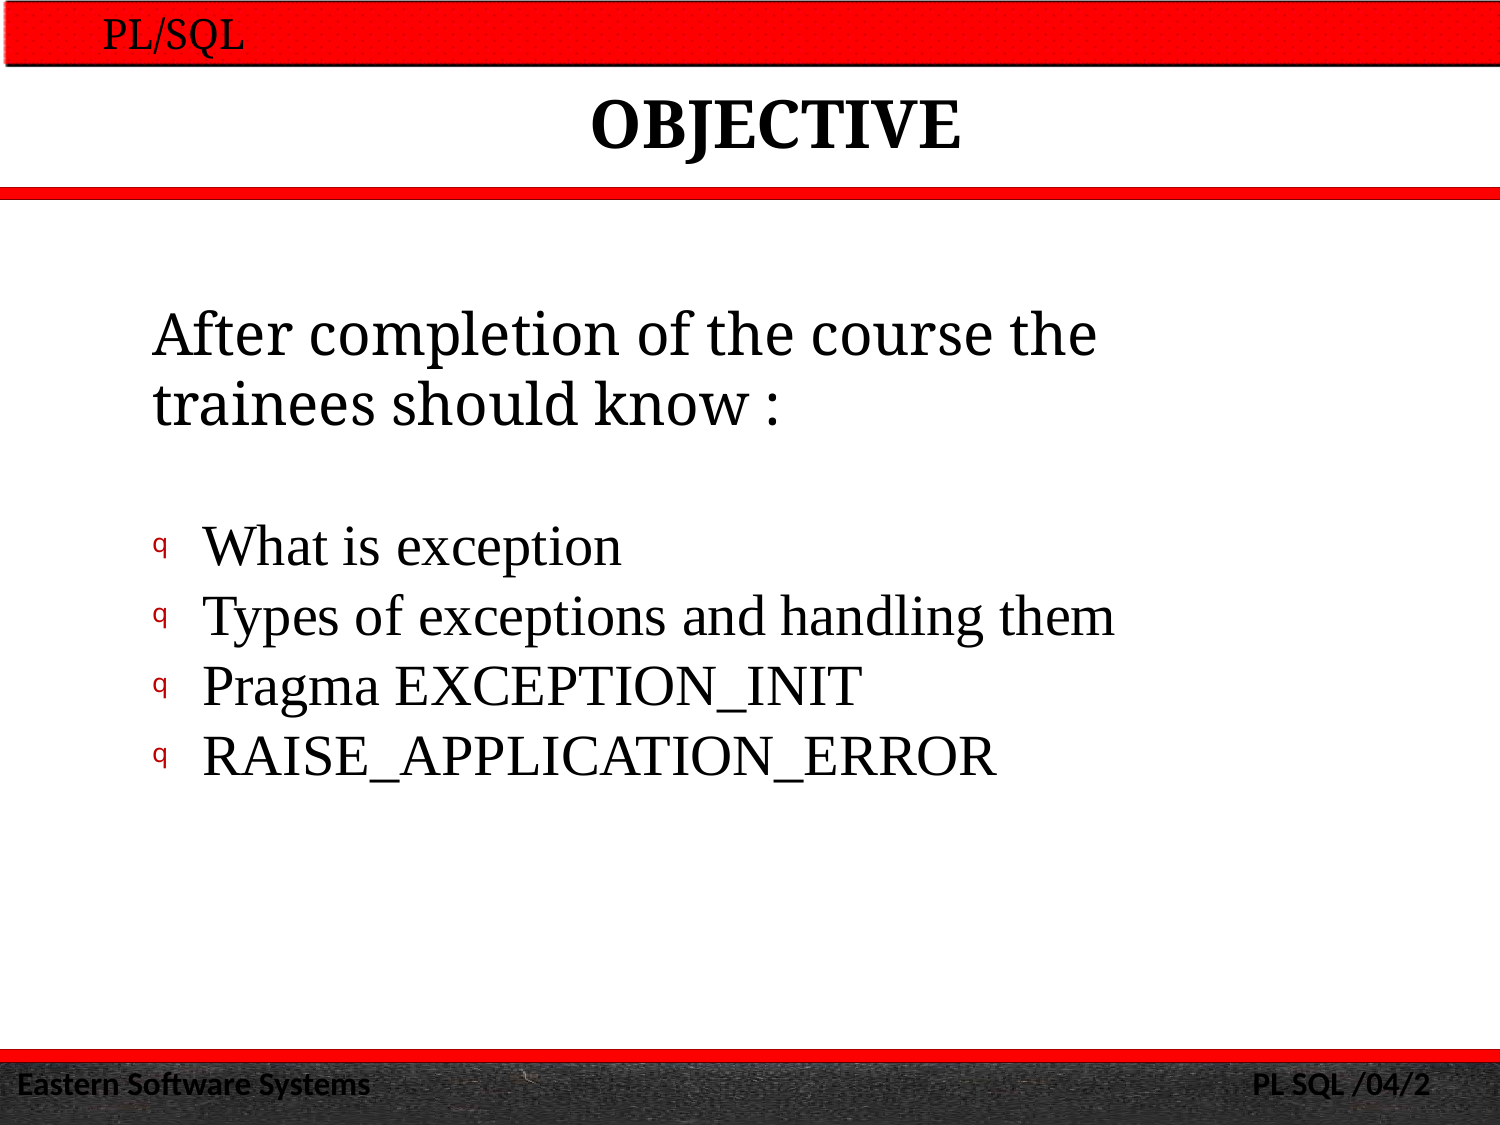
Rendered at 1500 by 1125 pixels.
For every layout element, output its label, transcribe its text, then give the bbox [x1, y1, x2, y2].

text_box PL/SQL [87, 0, 288, 65]
text_box Eastern Software Systems [2, 1054, 394, 1110]
picture [0, 1049, 1500, 1125]
picture [0, 0, 1500, 69]
footer PL SQL /04/2 [480, 1054, 1500, 1125]
text_box OBJECTIVE [0, 74, 1500, 170]
picture [0, 187, 1500, 200]
text_box After completion of the course the trainees should know : What is exception Types of exceptions and handling them Pragma EXCEPTION_INIT RAISE_APPLICATION_ERROR [137, 290, 1338, 795]
